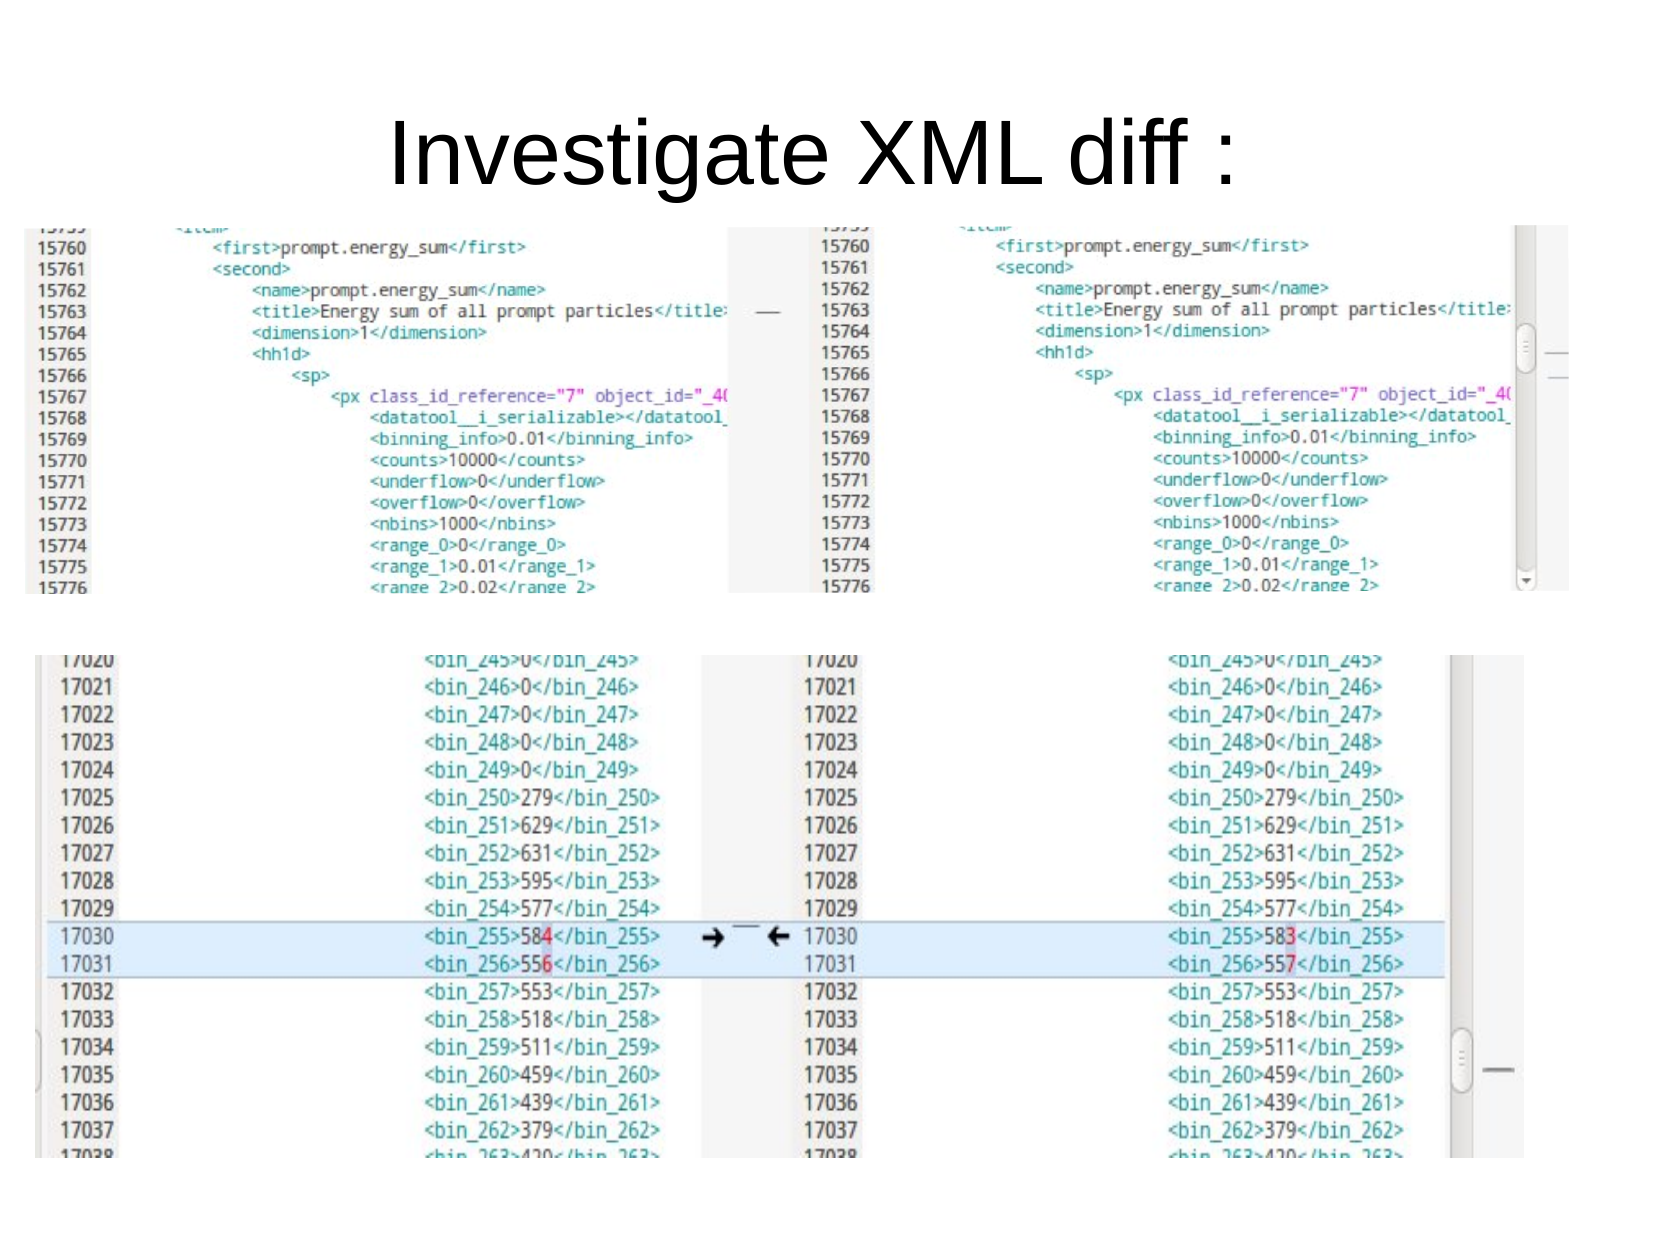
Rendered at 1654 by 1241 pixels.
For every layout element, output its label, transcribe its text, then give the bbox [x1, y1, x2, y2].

picture [23, 224, 1569, 594]
picture [35, 655, 1524, 1158]
title Investigate XML diff : [82, 49, 1571, 257]
